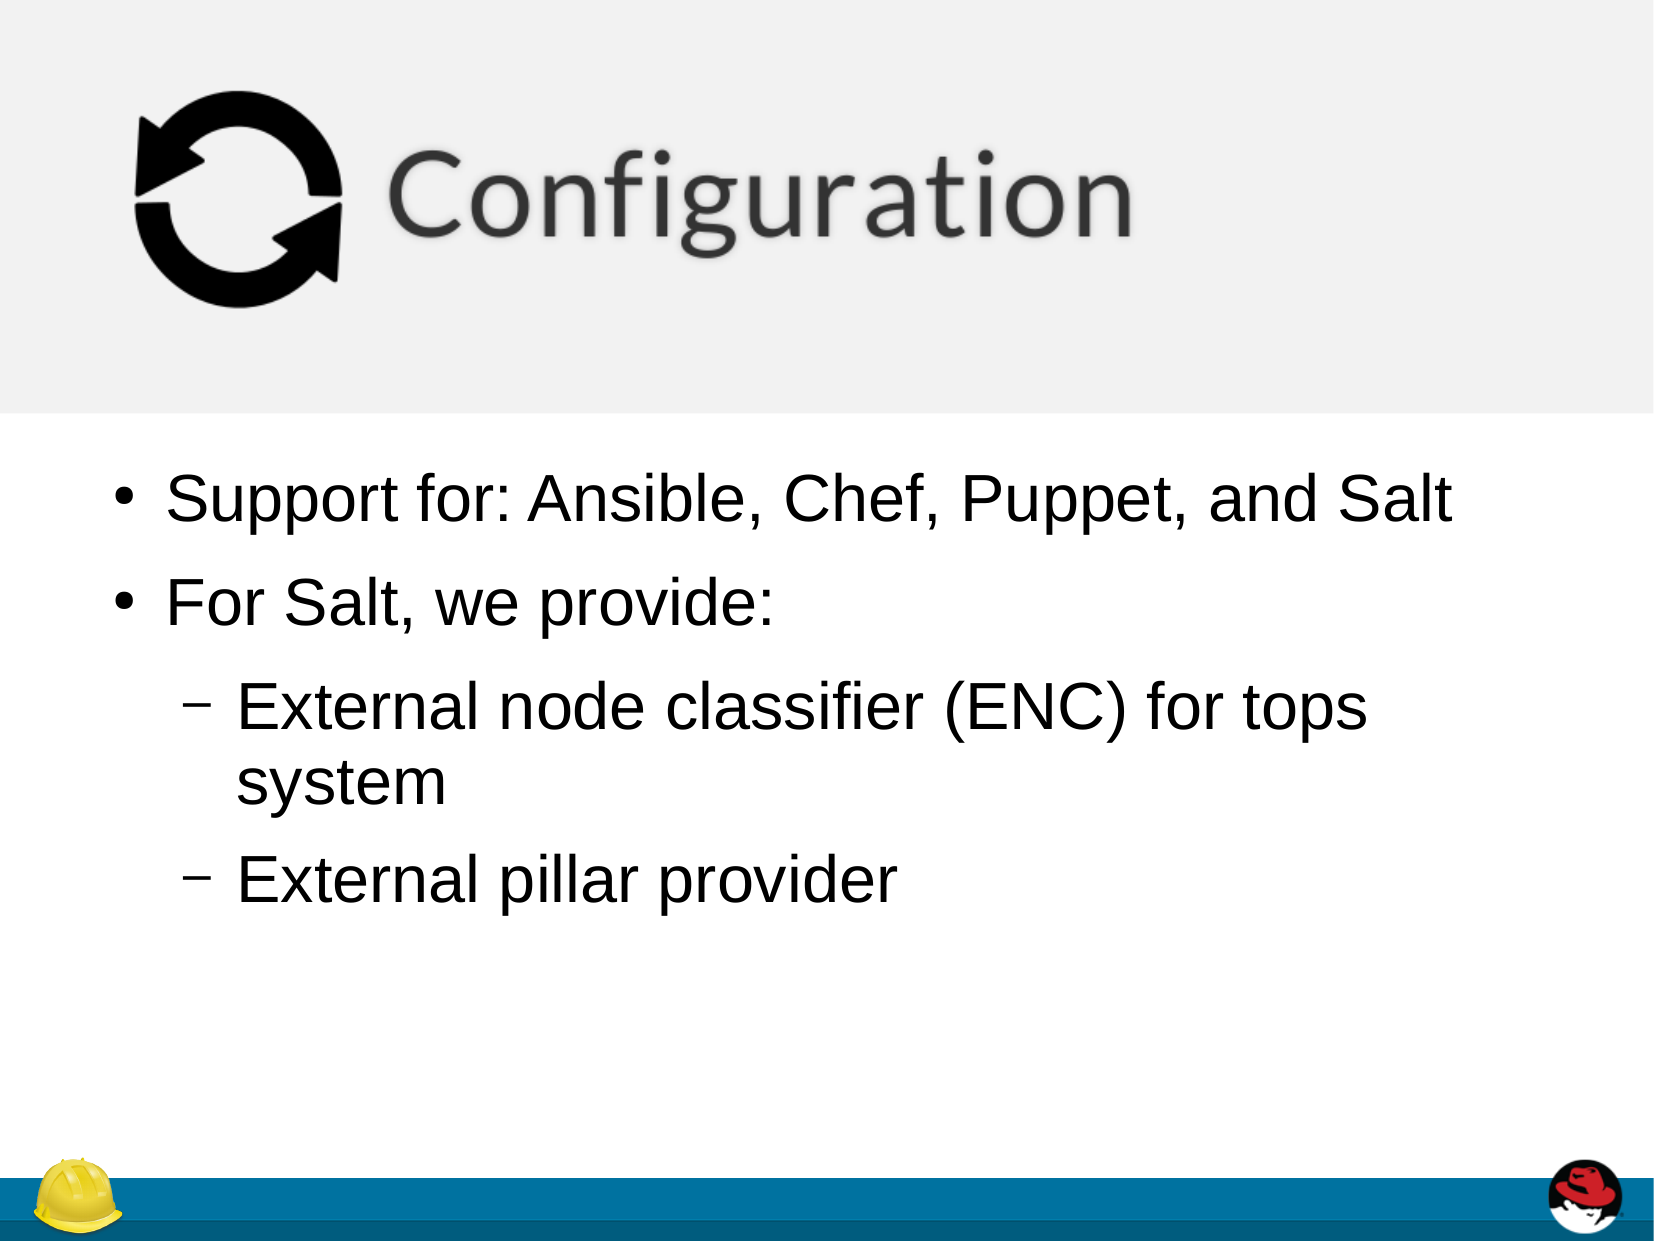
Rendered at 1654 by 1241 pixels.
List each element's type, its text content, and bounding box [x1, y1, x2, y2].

list Support for: Ansible, Chef, Puppet, and Salt For Salt, we provide: External node classifier (ENC) for tops system External pillar provider [94, 460, 1583, 957]
picture [83, 49, 1335, 376]
picture [1547, 1157, 1630, 1233]
picture [23, 1145, 130, 1235]
text_box [0, 0, 1654, 414]
